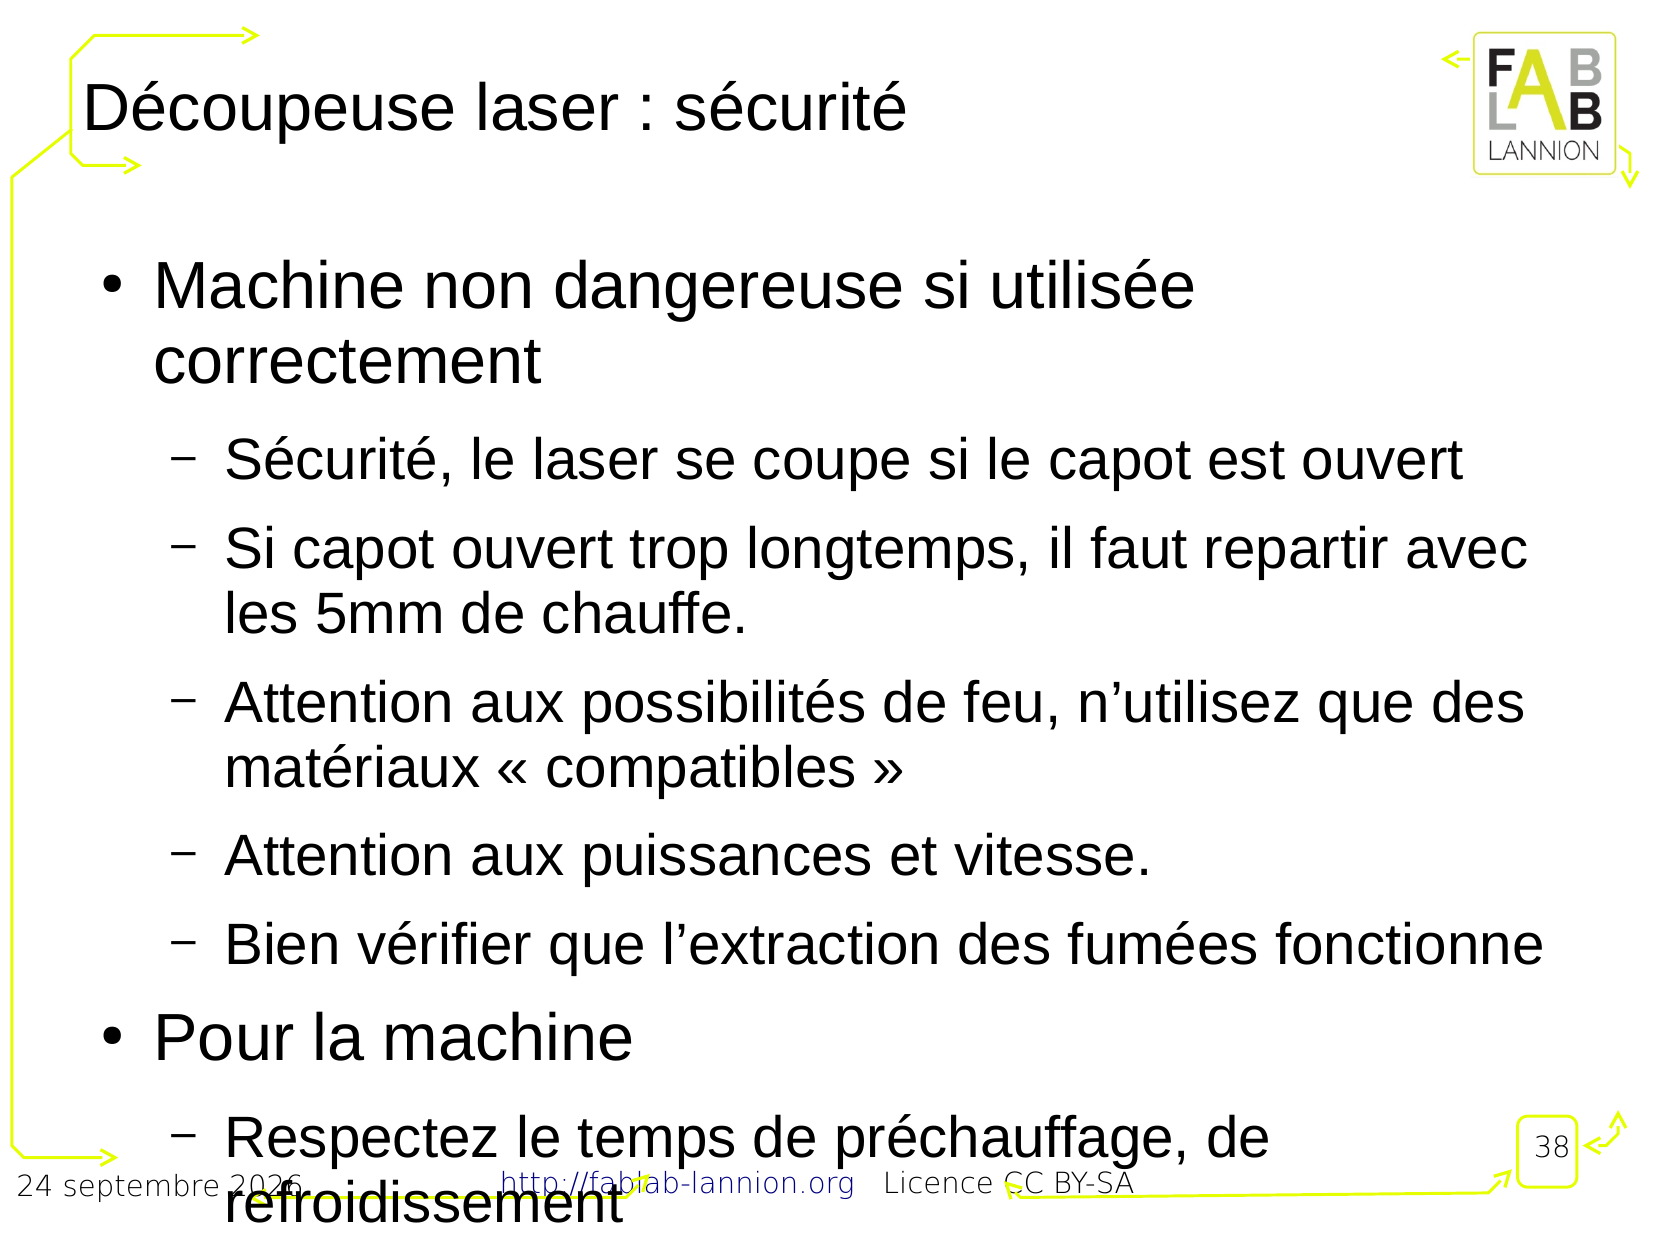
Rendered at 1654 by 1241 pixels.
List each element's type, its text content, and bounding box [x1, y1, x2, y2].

picture [1470, 29, 1619, 178]
list Machine non dangereuse si utilisée correctement Sécurité, le laser se coupe si le capot est ouvert Si capot ouvert trop longtemps, il faut repartir avec les 5mm de chauffe. Attention aux possibilités de feu, n’utilisez que des matériaux « compatibles » Attention aux puissances et vitesse. Bien vérifier que l’extraction des fumées fonctionne Pour la machine Respectez le temps de préchauffage, de refroidissement [82, 248, 1571, 1134]
title Découpeuse laser : sécurité [82, 49, 1441, 166]
